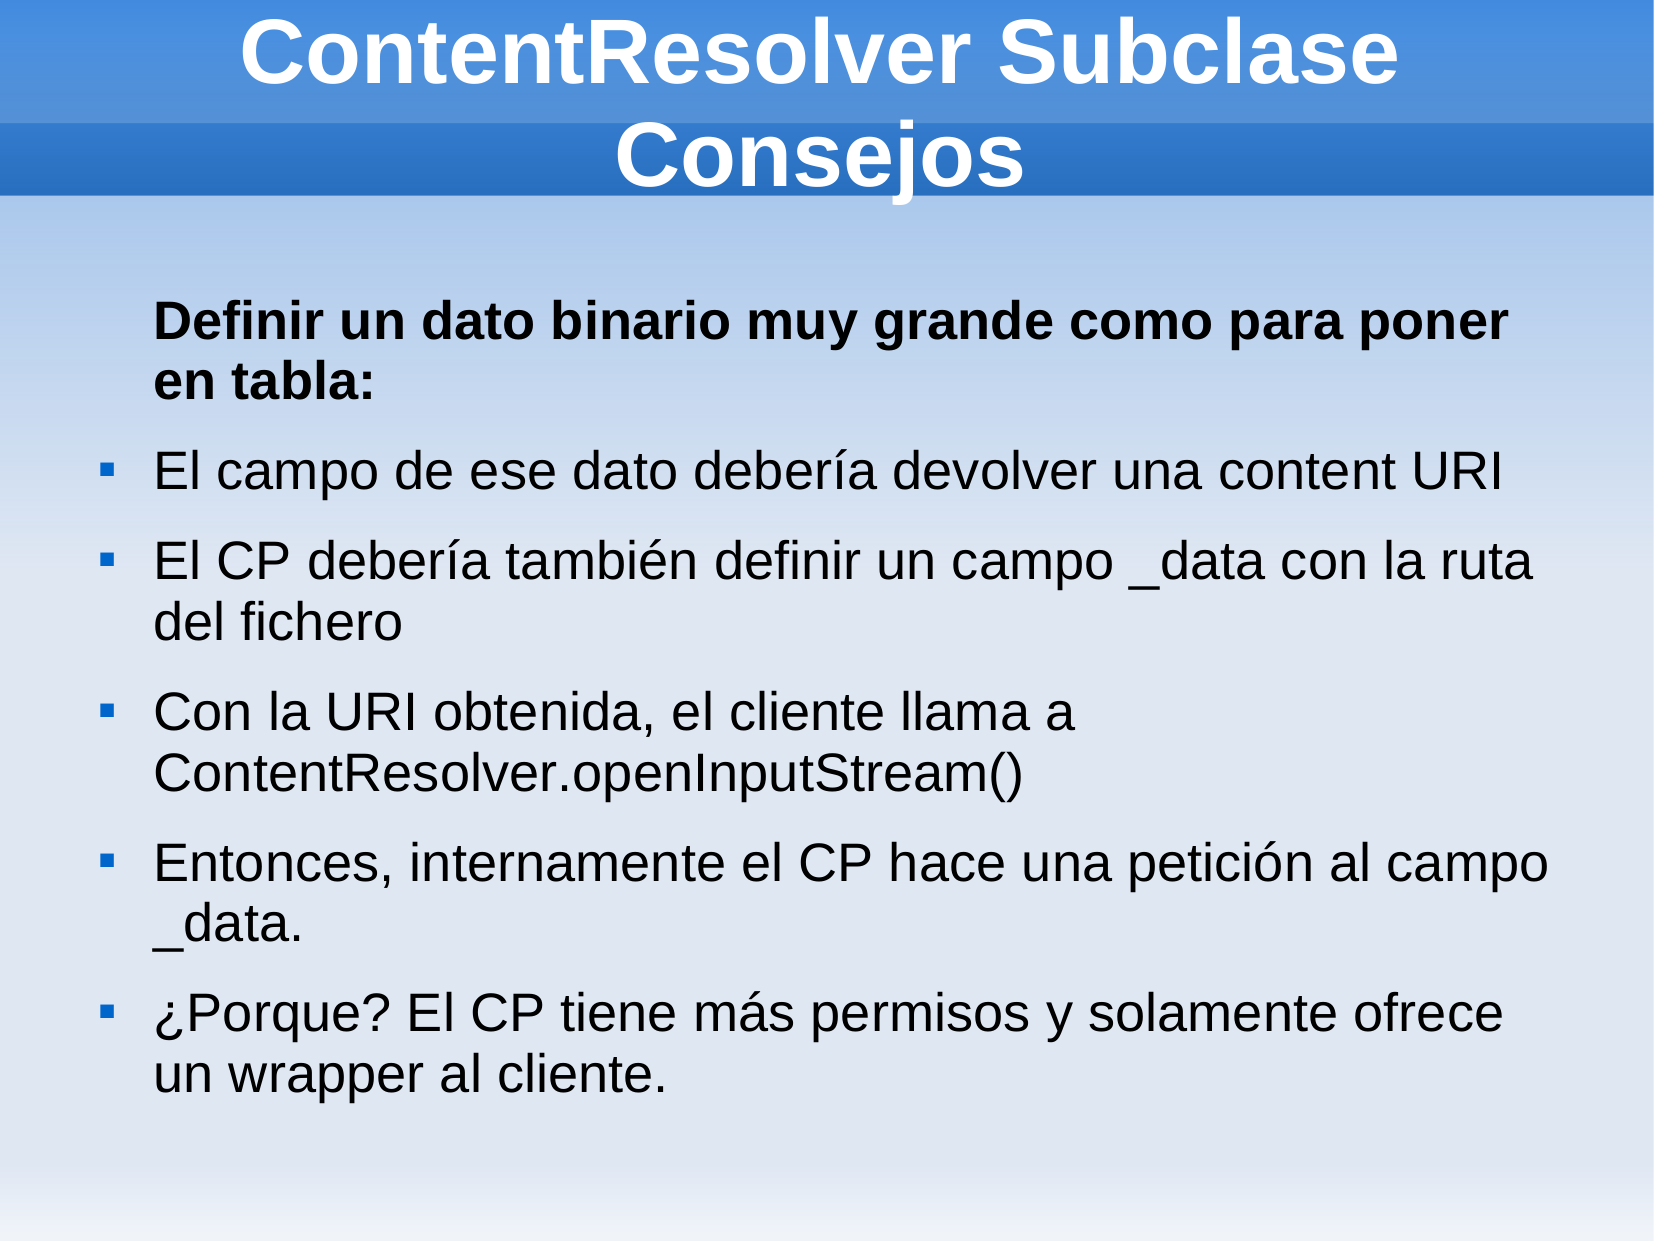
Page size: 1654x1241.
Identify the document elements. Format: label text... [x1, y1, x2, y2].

list Definir un dato binario muy grande como para poner en tabla: El campo de ese dato debería devolver una content URI El CP debería también definir un campo _data con la ruta del fichero Con la URI obtenida, el cliente llama a ContentResolver.openInputStream() Entonces, internamente el CP hace una petición al campo _data. ¿Porque? El CP tiene más permisos y solamente ofrece un wrapper al cliente. [82, 290, 1571, 1109]
picture [0, 0, 1654, 1241]
title ContentResolver Subclase Consejos [76, 0, 1565, 208]
